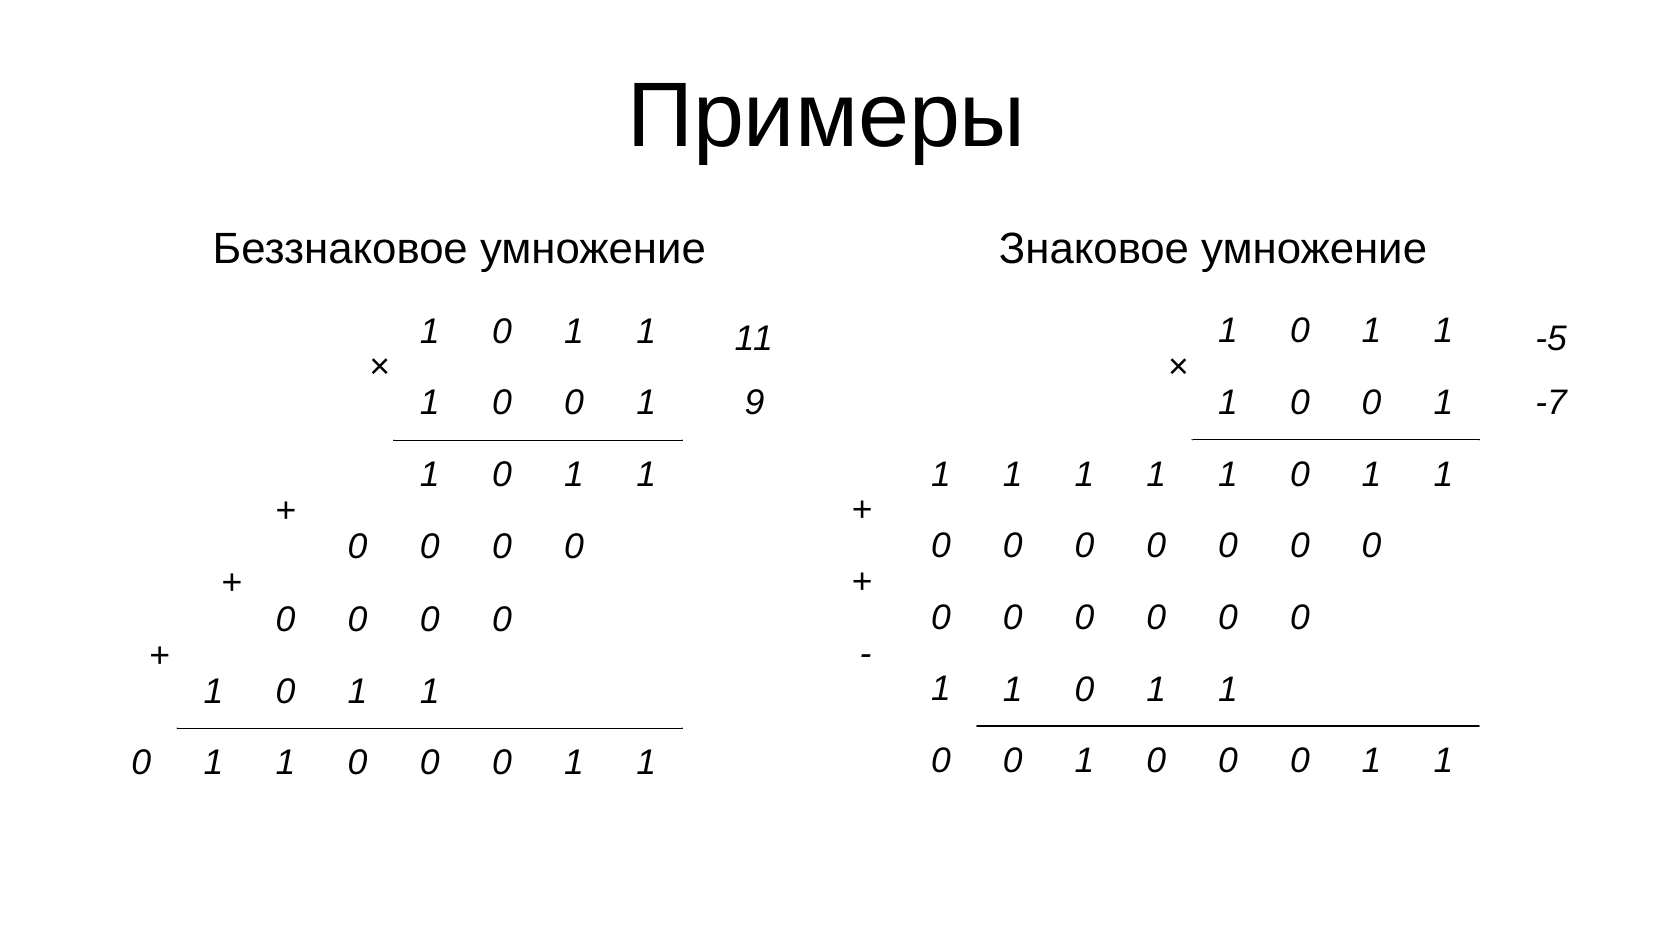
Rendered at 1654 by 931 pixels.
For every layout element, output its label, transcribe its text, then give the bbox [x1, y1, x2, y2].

table_cell [836, 304, 1590, 791]
table_cell [781, 304, 836, 791]
title Примеры [82, 37, 1571, 193]
table_header Беззнаковое умножение [83, 218, 836, 304]
table_cell [83, 304, 125, 791]
picture [125, 300, 781, 792]
table_header Знаковое умножение [836, 218, 1590, 304]
picture [845, 300, 1573, 789]
